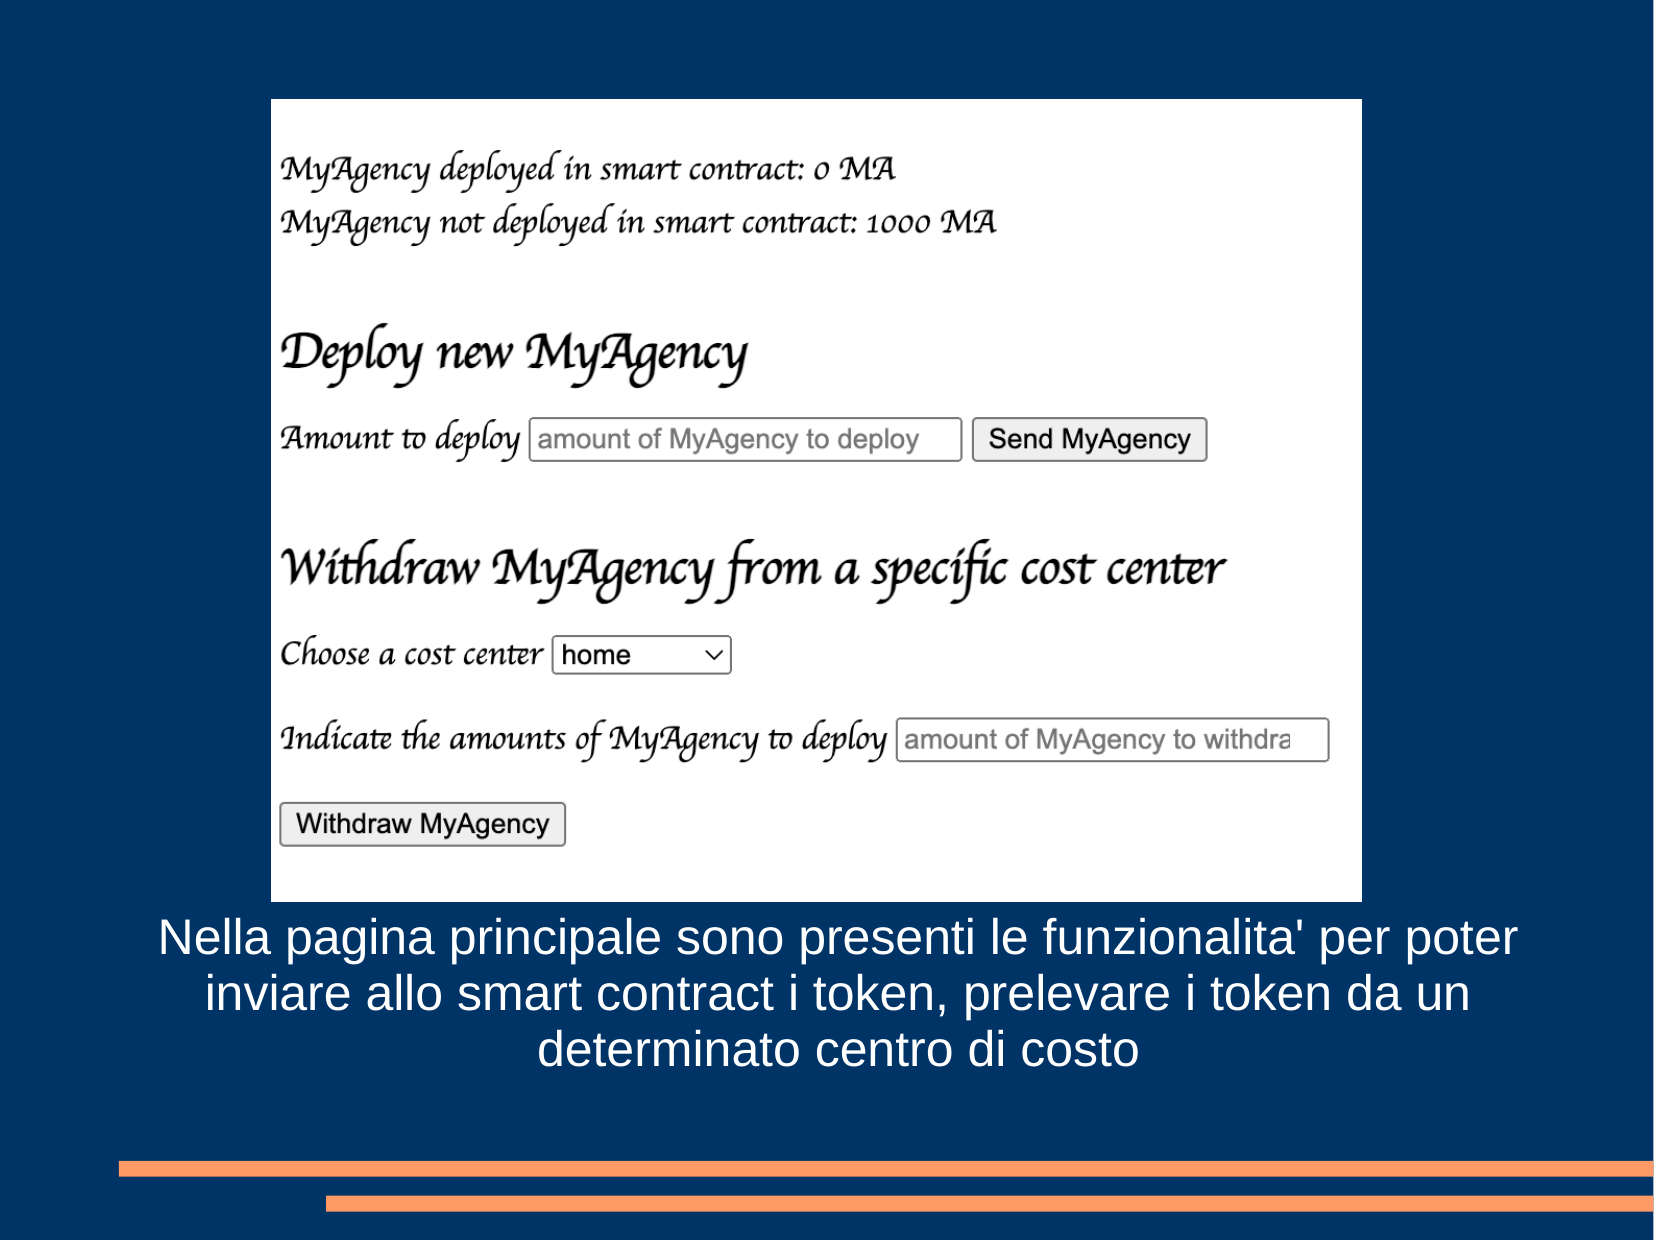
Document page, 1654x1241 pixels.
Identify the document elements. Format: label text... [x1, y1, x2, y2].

picture [271, 99, 1362, 902]
text_box Nella pagina principale sono presenti le funzionalita' per poter inviare allo smart contract i token, prelevare i token da un determinato centro di costo [141, 901, 1536, 1085]
